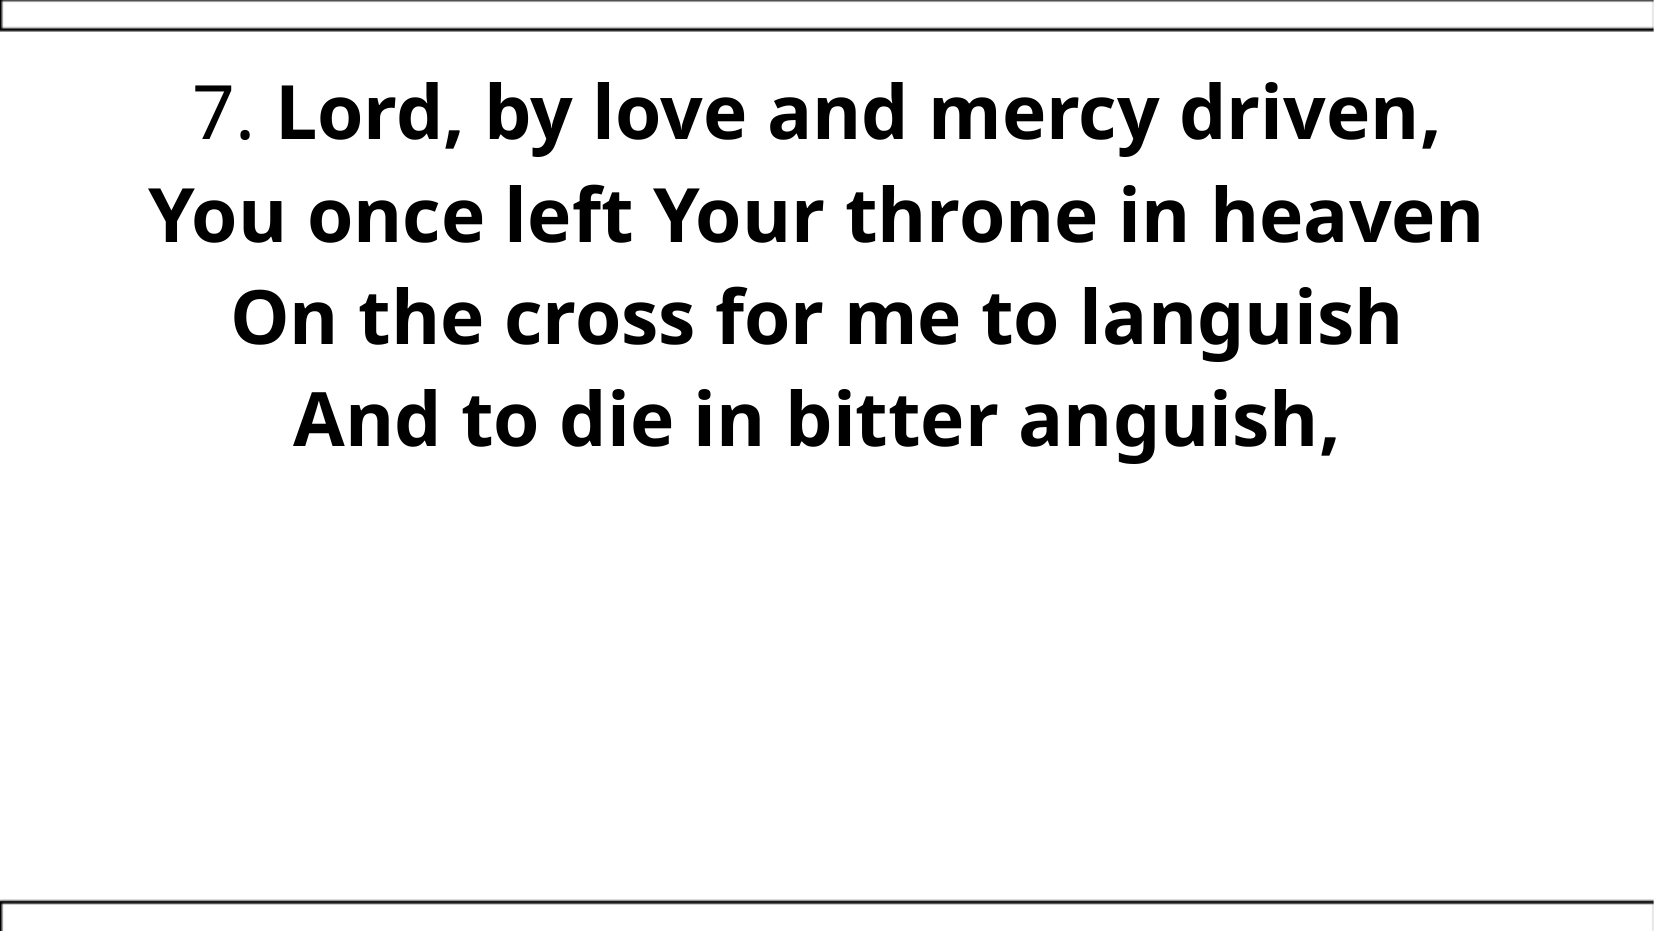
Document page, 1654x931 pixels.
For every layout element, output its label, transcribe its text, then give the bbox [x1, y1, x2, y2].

picture [0, 0, 1654, 931]
text_box 7. Lord, by love and mercy driven, You once left Your throne in heaven On the cross for me to languish And to die in bitter anguish, [90, 52, 1546, 467]
